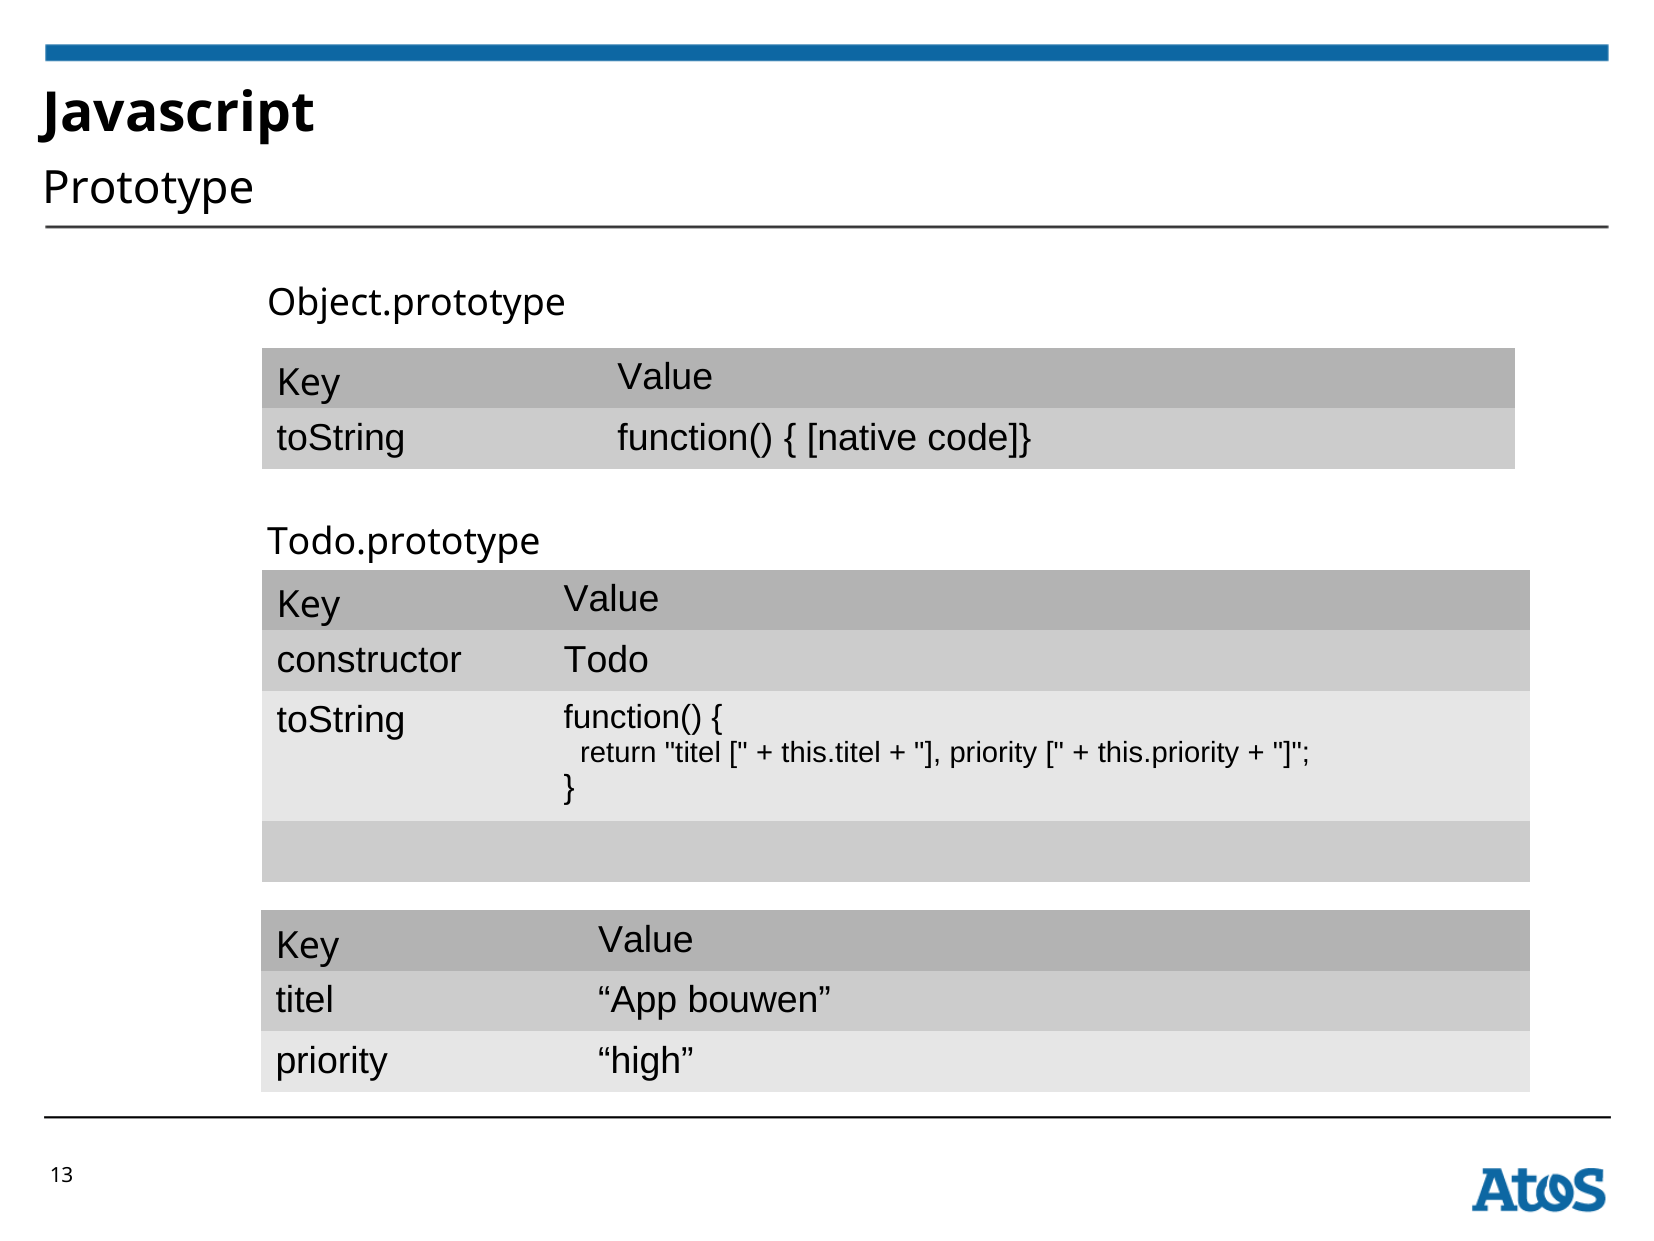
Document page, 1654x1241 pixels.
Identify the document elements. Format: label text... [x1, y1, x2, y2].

table_cell function() { return "titel [" + this.titel + "], priority [" + this.priority + "]"; } [549, 691, 1530, 821]
table_cell Todo [549, 630, 1530, 691]
text_box bitcoinInstance [246, 825, 563, 885]
table_cell [549, 821, 1530, 882]
table_header Value [549, 570, 1530, 630]
text_box Todo.prototype [252, 510, 563, 570]
table_cell function() { [native code]} [603, 408, 1515, 469]
text_box Object.prototype [252, 270, 599, 331]
table_cell “high” [583, 1031, 1530, 1092]
text_box Prototype [27, 150, 278, 220]
table_header Key [262, 570, 549, 630]
table_header Value [603, 348, 1515, 408]
table_header Key [262, 348, 603, 408]
table_header Value [583, 910, 1530, 971]
title Javascript [27, 68, 1610, 205]
picture [0, 0, 1654, 1241]
table_cell “App bouwen” [583, 971, 1530, 1031]
table_cell priority [261, 1031, 583, 1092]
table_cell toString [262, 691, 549, 821]
table_cell constructor [262, 630, 549, 691]
table_cell toString [262, 408, 603, 469]
table_cell titel [261, 971, 583, 1031]
table_header Key [261, 910, 583, 971]
text_box <number> [35, 1142, 151, 1209]
table_cell [262, 821, 549, 882]
